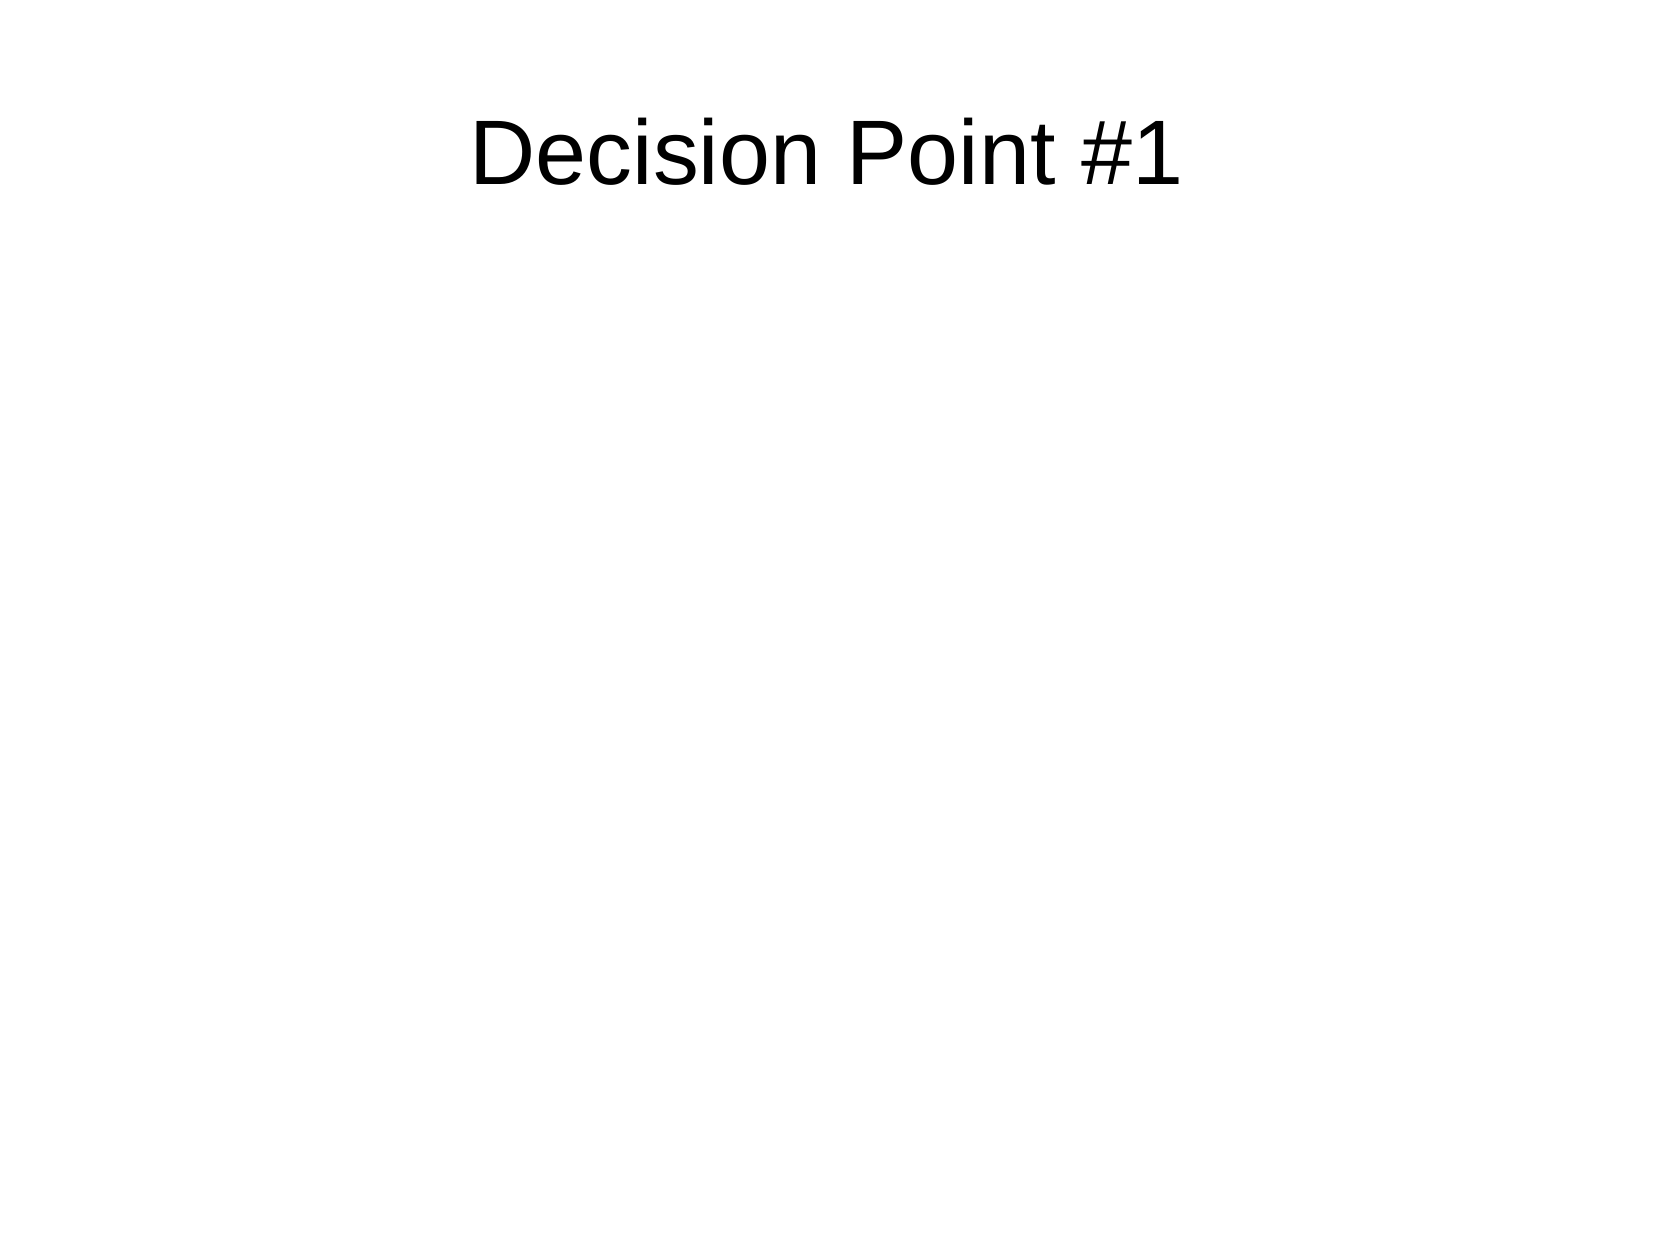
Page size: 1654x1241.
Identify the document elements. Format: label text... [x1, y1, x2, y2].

title Decision Point #1 [82, 56, 1571, 250]
